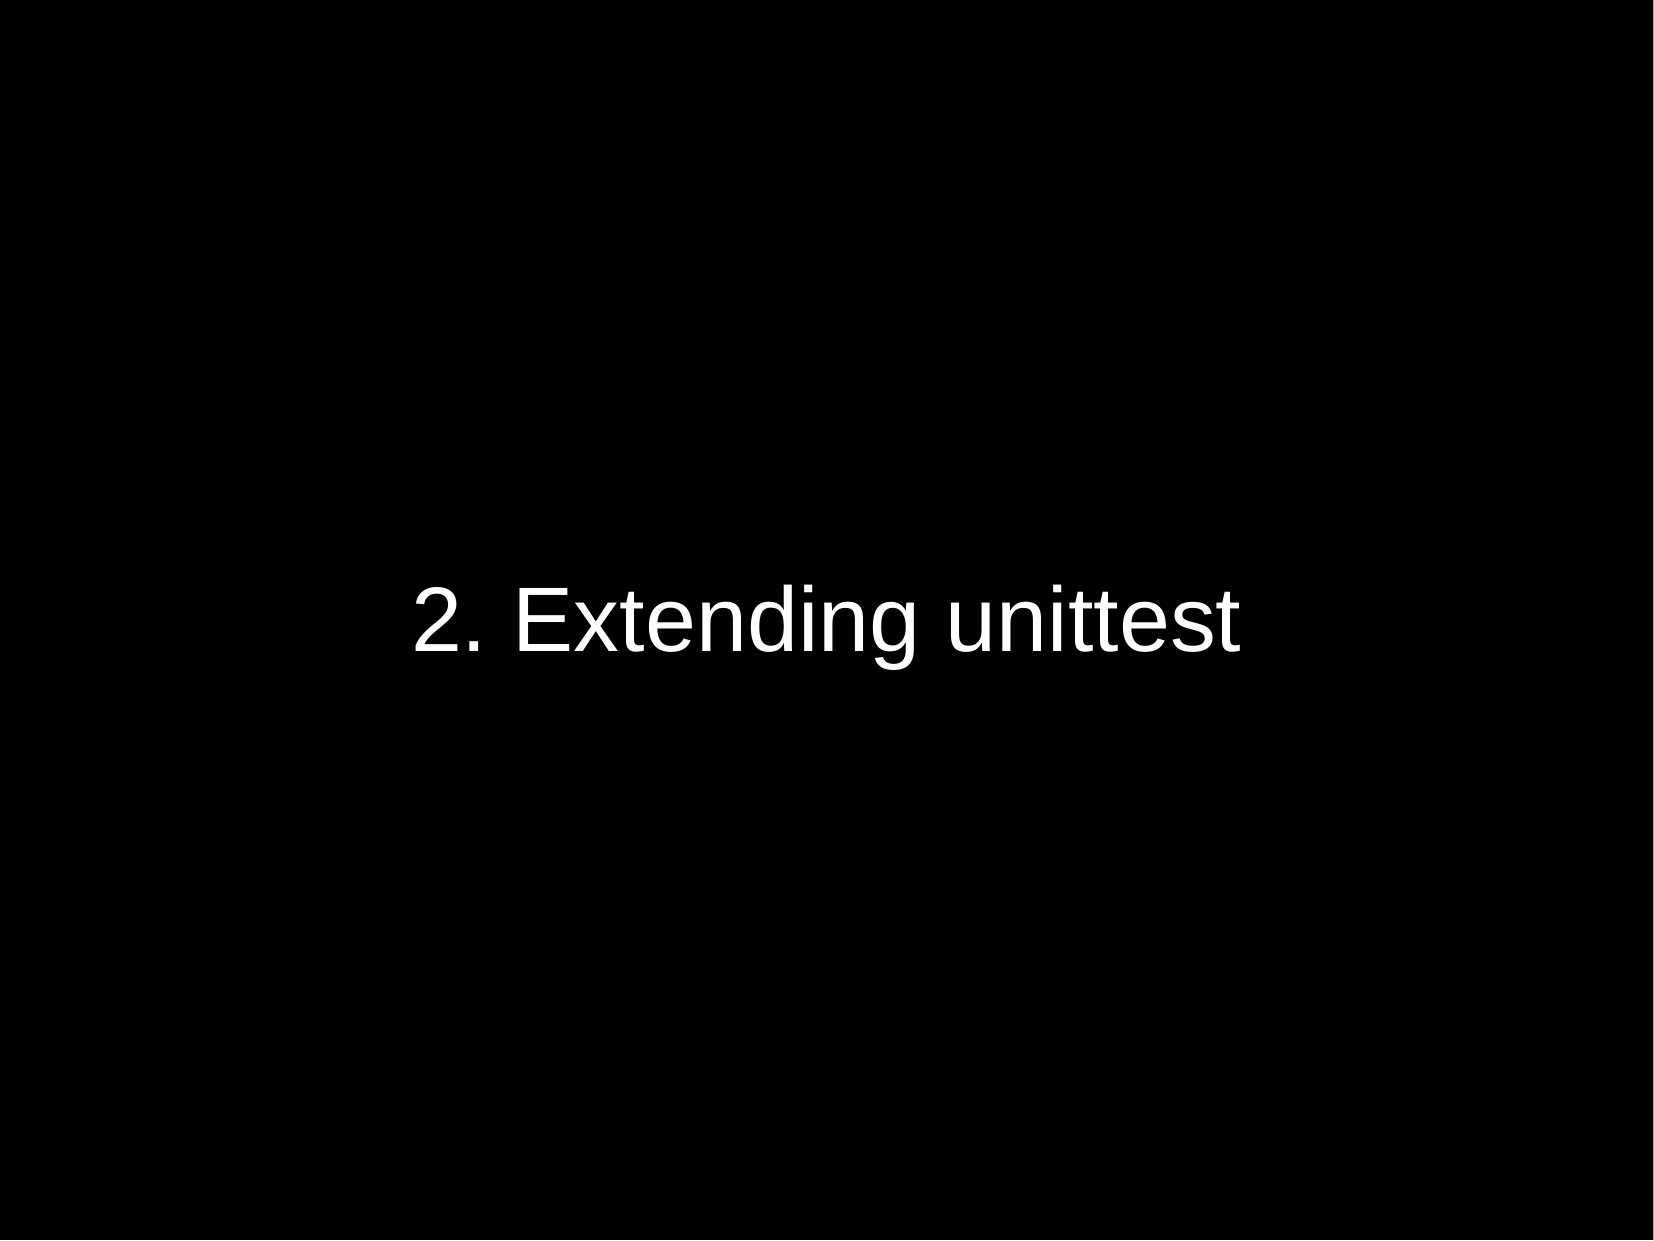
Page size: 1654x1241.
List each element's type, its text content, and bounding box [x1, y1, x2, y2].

title 2. Extending unittest [82, 516, 1571, 724]
